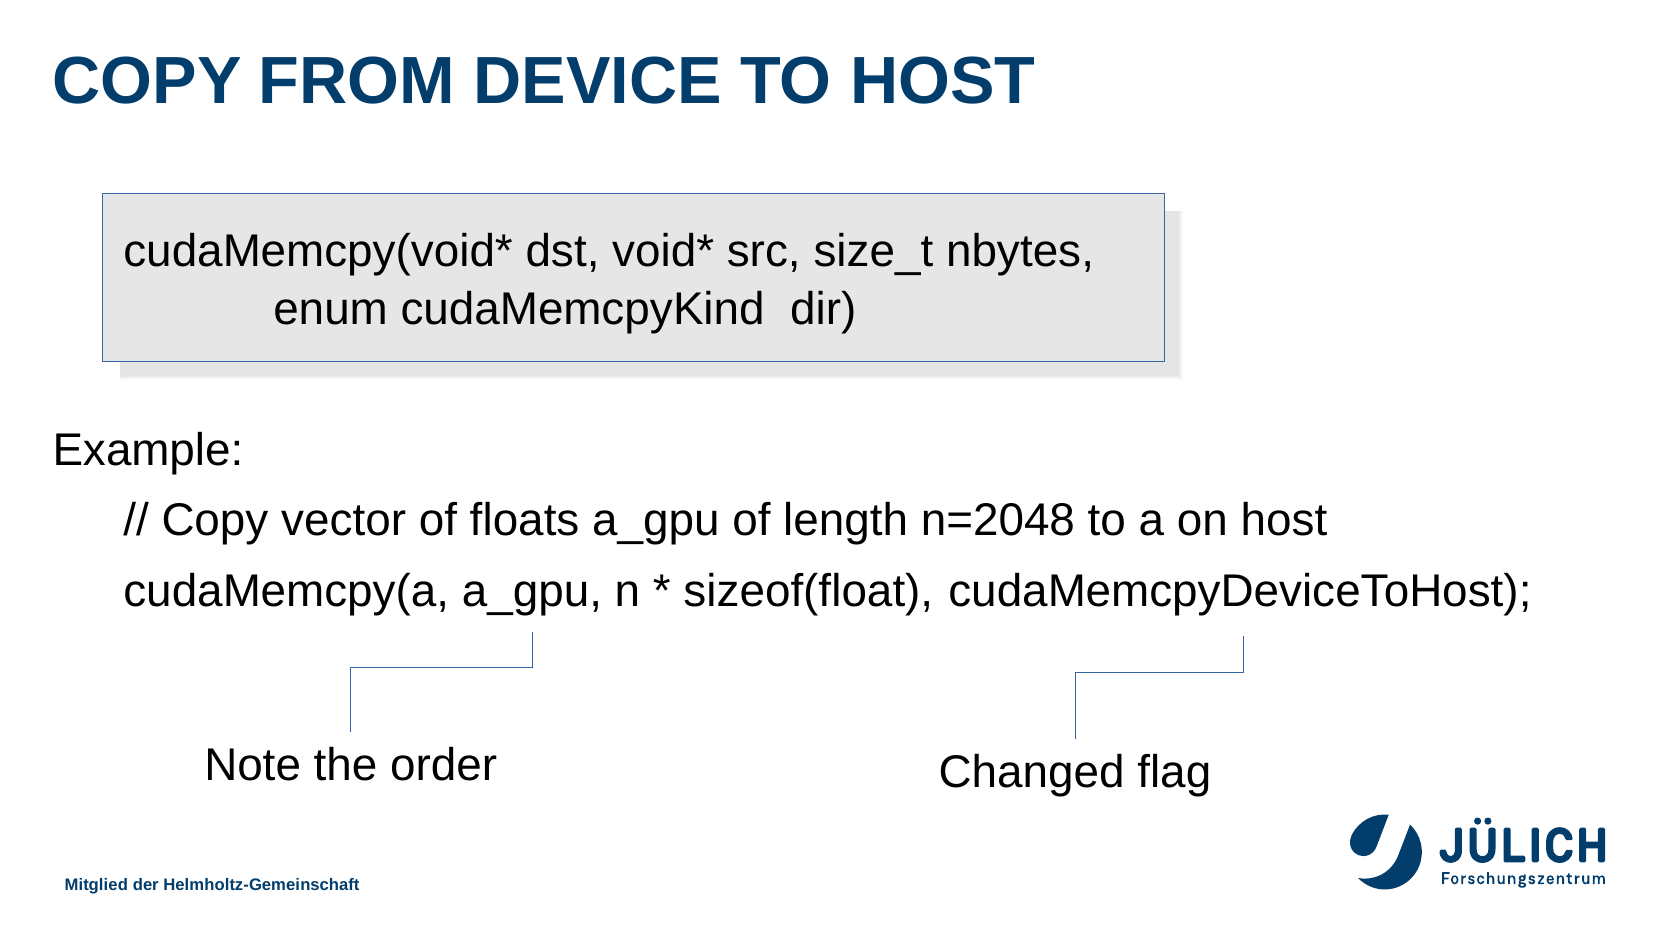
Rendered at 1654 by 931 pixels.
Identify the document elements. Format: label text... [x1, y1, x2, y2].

text_box [102, 194, 1165, 217]
title Copy from device to host [52, 43, 1606, 194]
text_box Note the order [189, 731, 513, 802]
list cudaMemcpy(void* dst, void* src, size_t nbytes, enum cudaMemcpyKind dir) Example: // Copy vector of floats a_gpu of length n=2048 to a on host cudaMemcpy(a, a_gpu, n * sizeof(float), cudaMemcpyDeviceToHost); [52, 217, 1606, 757]
text_box Changed flag [923, 738, 1227, 809]
